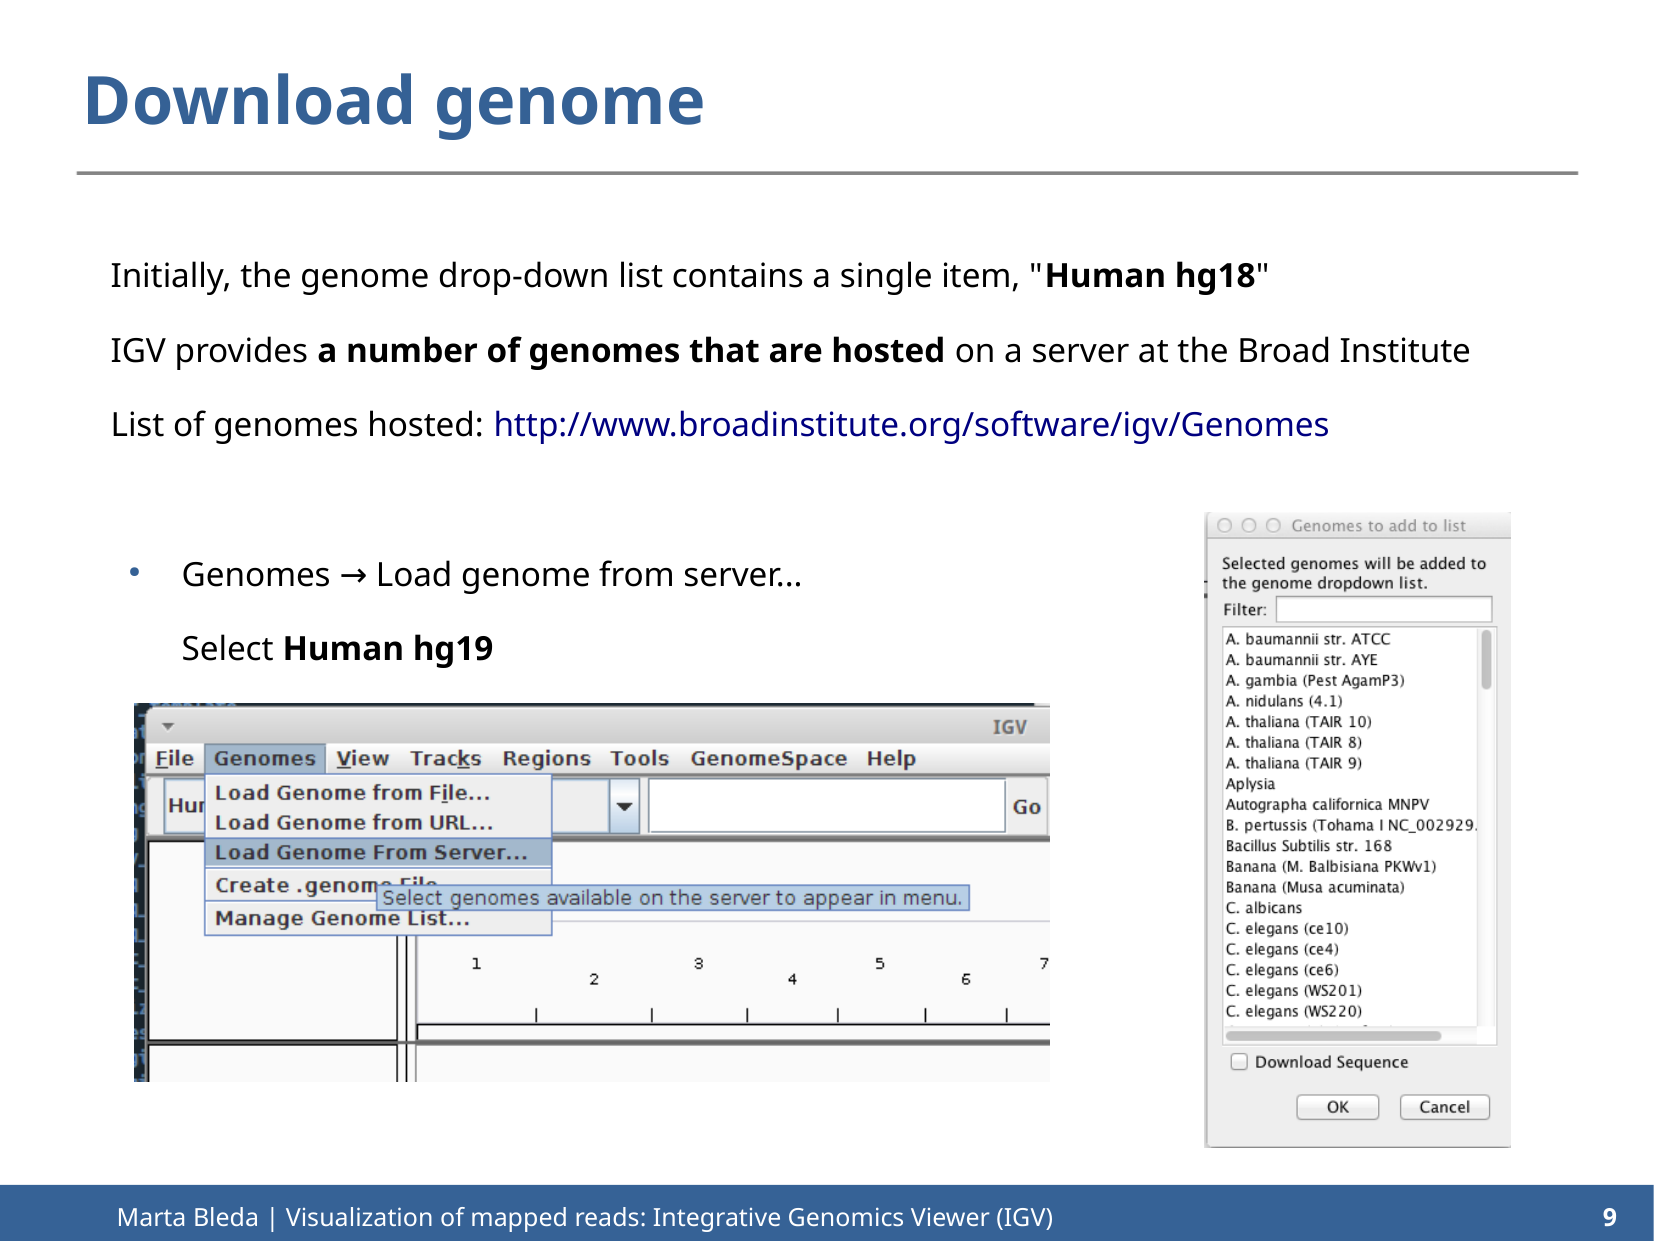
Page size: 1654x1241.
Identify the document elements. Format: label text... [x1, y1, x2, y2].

picture [74, 170, 1580, 175]
picture [134, 703, 1050, 1082]
title Download genome [82, 49, 1571, 148]
list Initially, the genome drop-down list contains a single item, "Human hg18" IGV provides a number of genomes that are hosted on a server at the Broad Institute List of genomes hosted: http://www.broadinstitute.org/software/igv/Genomes Genomes → Load genome from server... Select Human hg19 [110, 251, 1548, 992]
picture [1204, 512, 1511, 1148]
